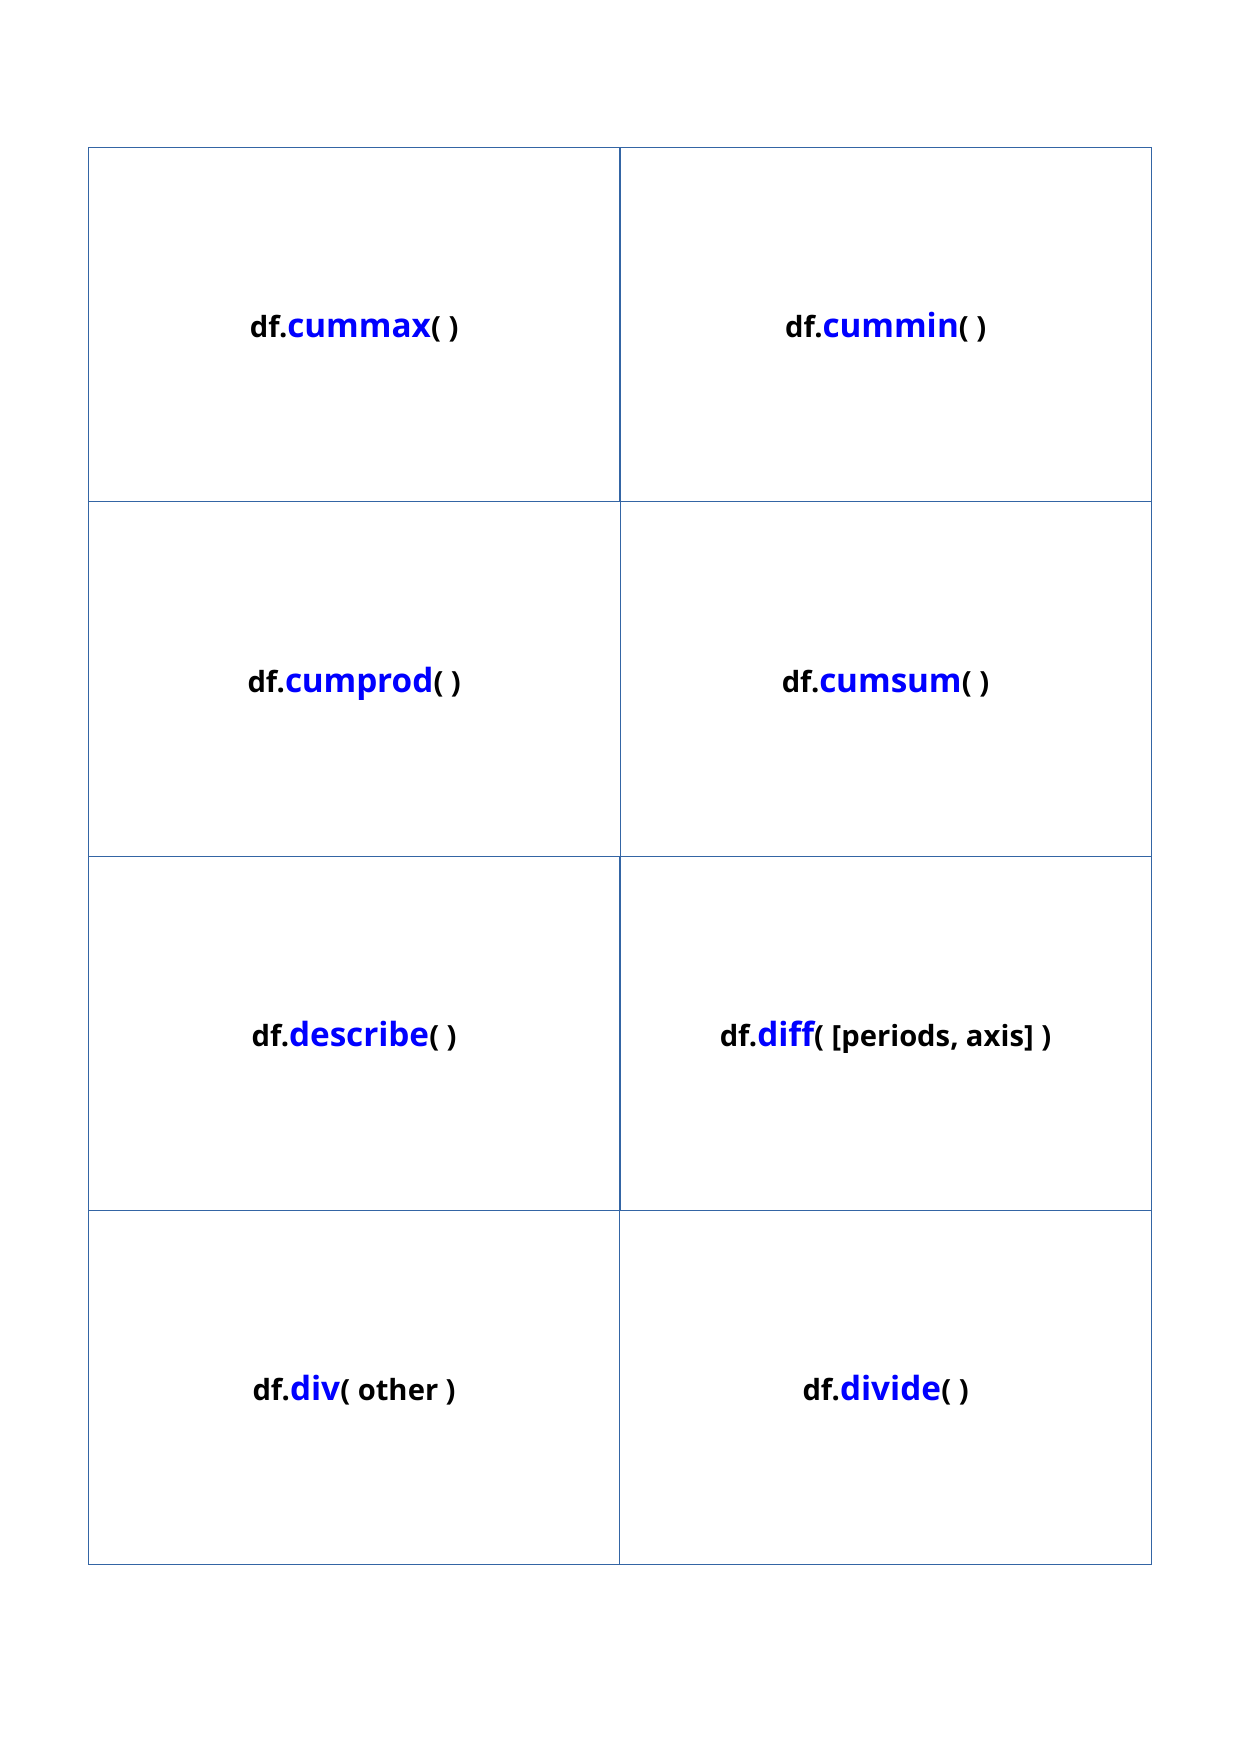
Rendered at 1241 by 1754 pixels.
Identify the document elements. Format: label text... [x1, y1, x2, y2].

text_box df.div( other ) [88, 1210, 619, 1565]
text_box df.cummin( ) [620, 147, 1152, 501]
text_box df.divide( ) [619, 1210, 1152, 1565]
text_box df.describe( ) [88, 856, 620, 1210]
text_box df.cummax( ) [88, 147, 620, 501]
text_box df.diff( [periods, axis] ) [620, 856, 1152, 1210]
text_box df.cumsum( ) [620, 501, 1152, 856]
text_box df.cumprod( ) [88, 501, 620, 856]
